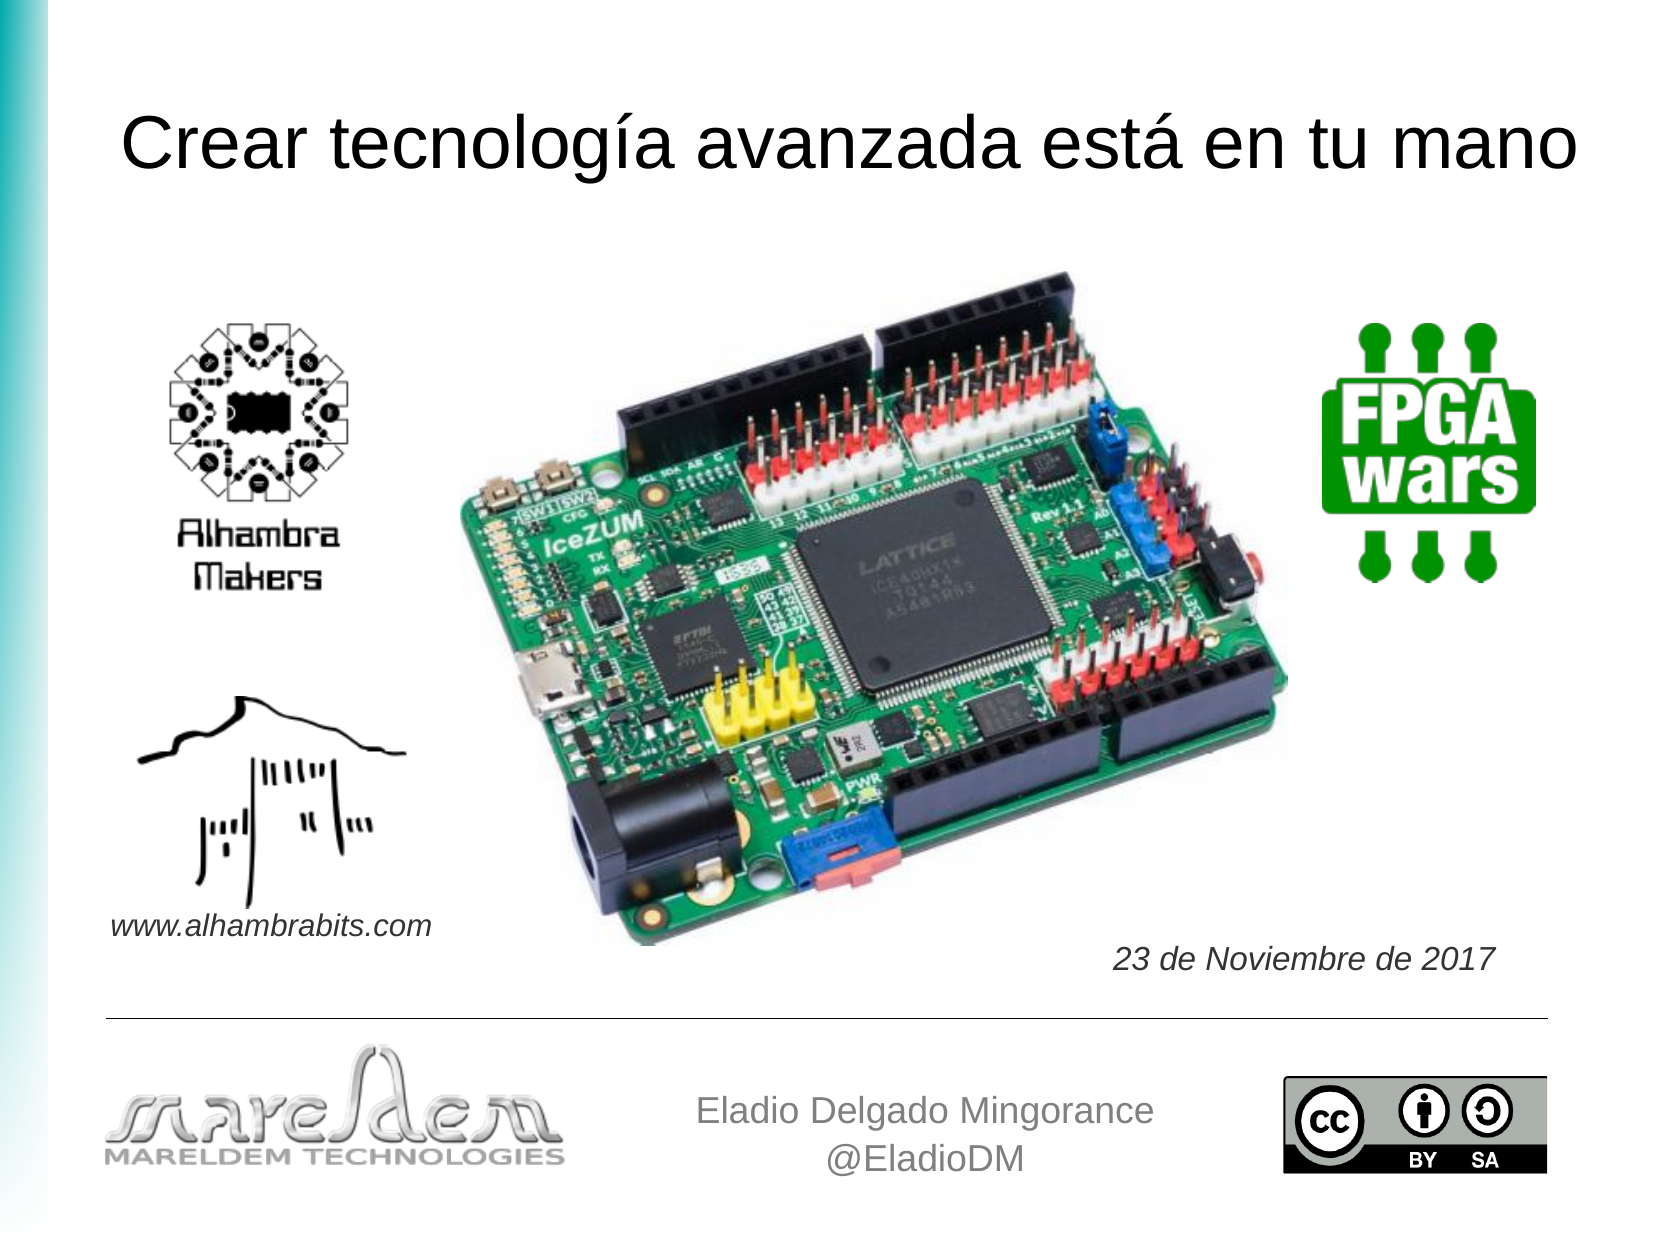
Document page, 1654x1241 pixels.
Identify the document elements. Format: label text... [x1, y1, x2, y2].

picture [1283, 1065, 1548, 1180]
title Crear tecnología avanzada está en tu mano [106, 49, 1595, 237]
picture [1322, 323, 1536, 583]
picture [91, 1018, 600, 1205]
text_box www.alhambrabits.com [70, 897, 473, 954]
picture [153, 307, 367, 606]
text_box 23 de Noviembre de 2017 [1098, 933, 1571, 1005]
text_box Eladio Delgado Mingorance @EladioDM [680, 1075, 1170, 1181]
picture [460, 271, 1288, 946]
picture [129, 696, 417, 897]
